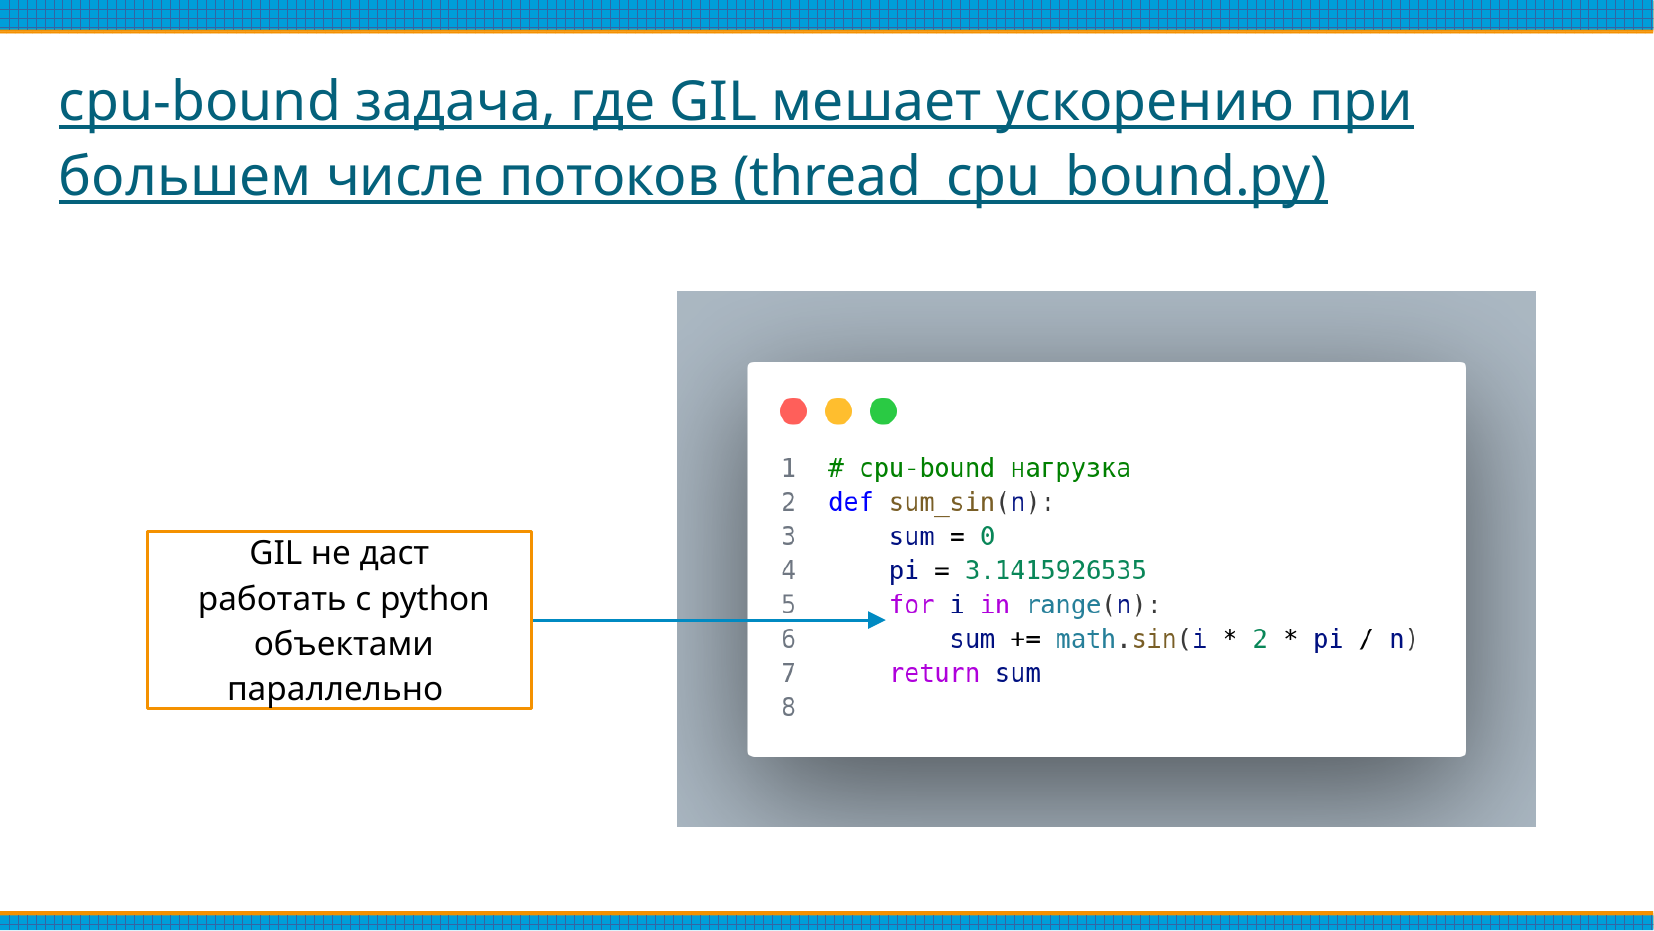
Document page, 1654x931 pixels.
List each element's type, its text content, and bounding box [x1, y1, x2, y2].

picture [677, 291, 1536, 827]
text_box GIL не даст работать с python объектами параллельно [147, 531, 532, 709]
title cpu-bound задача, где GIL мешает ускорению при большем числе потоков (thread_cpu_bound.py) [59, 59, 1548, 215]
